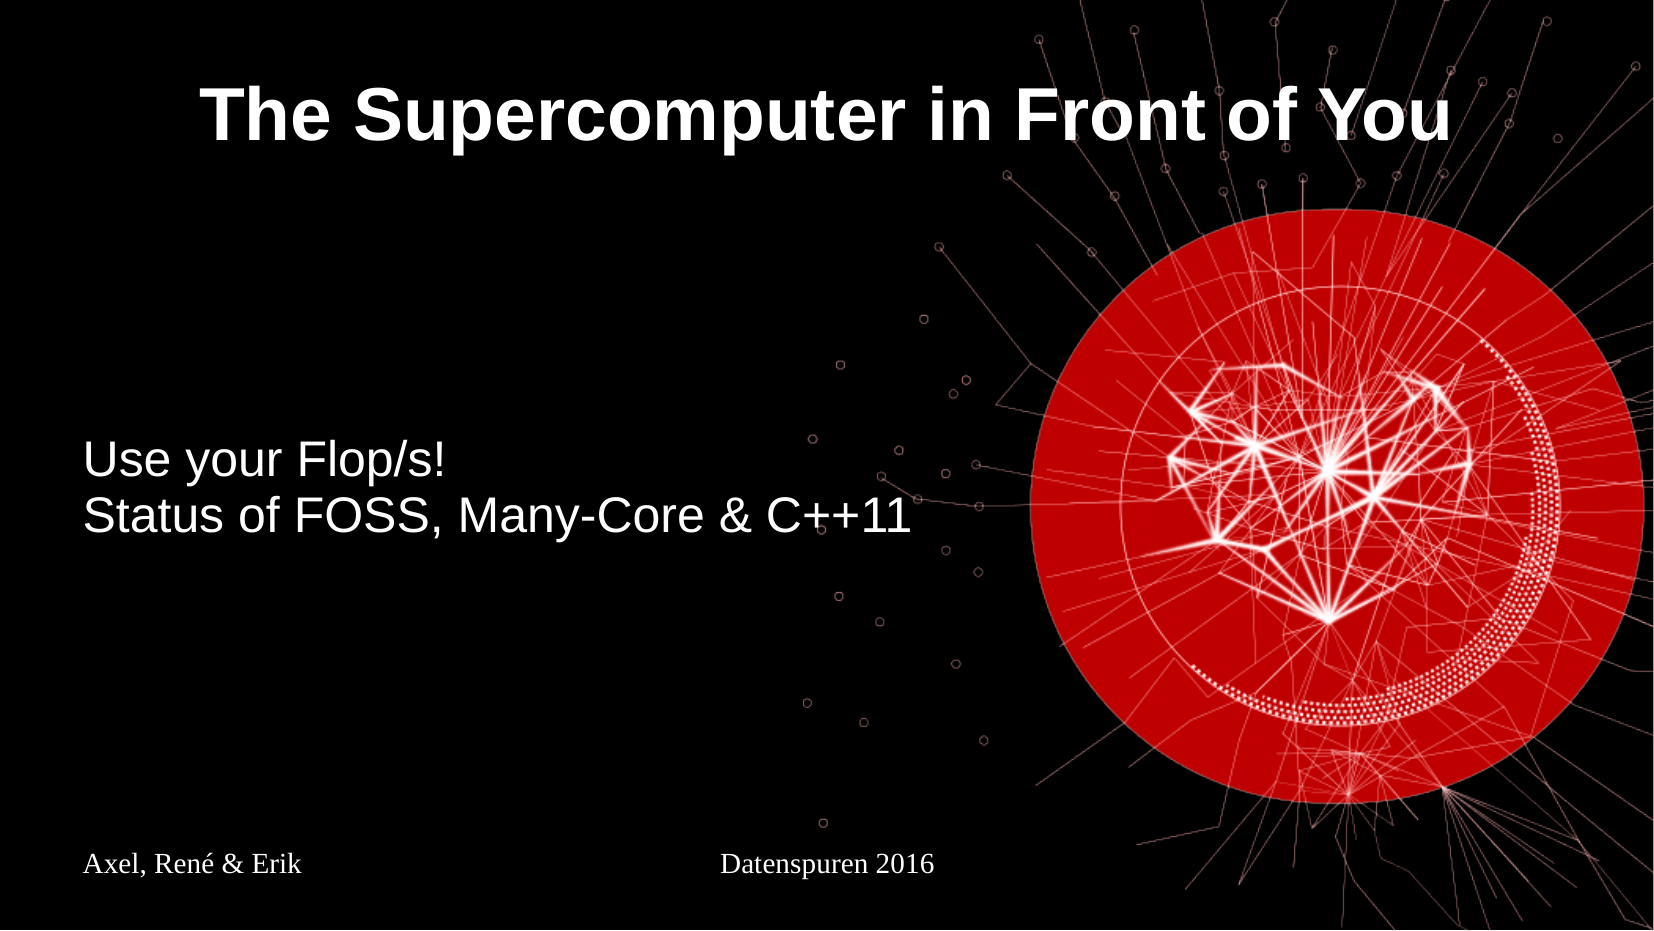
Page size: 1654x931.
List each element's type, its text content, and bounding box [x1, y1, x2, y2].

picture [803, 0, 1654, 931]
title The Supercomputer in Front of You [82, 37, 1571, 193]
subtitle Use your Flop/s! Status of FOSS, Many-Core & C++11 [82, 217, 1571, 758]
